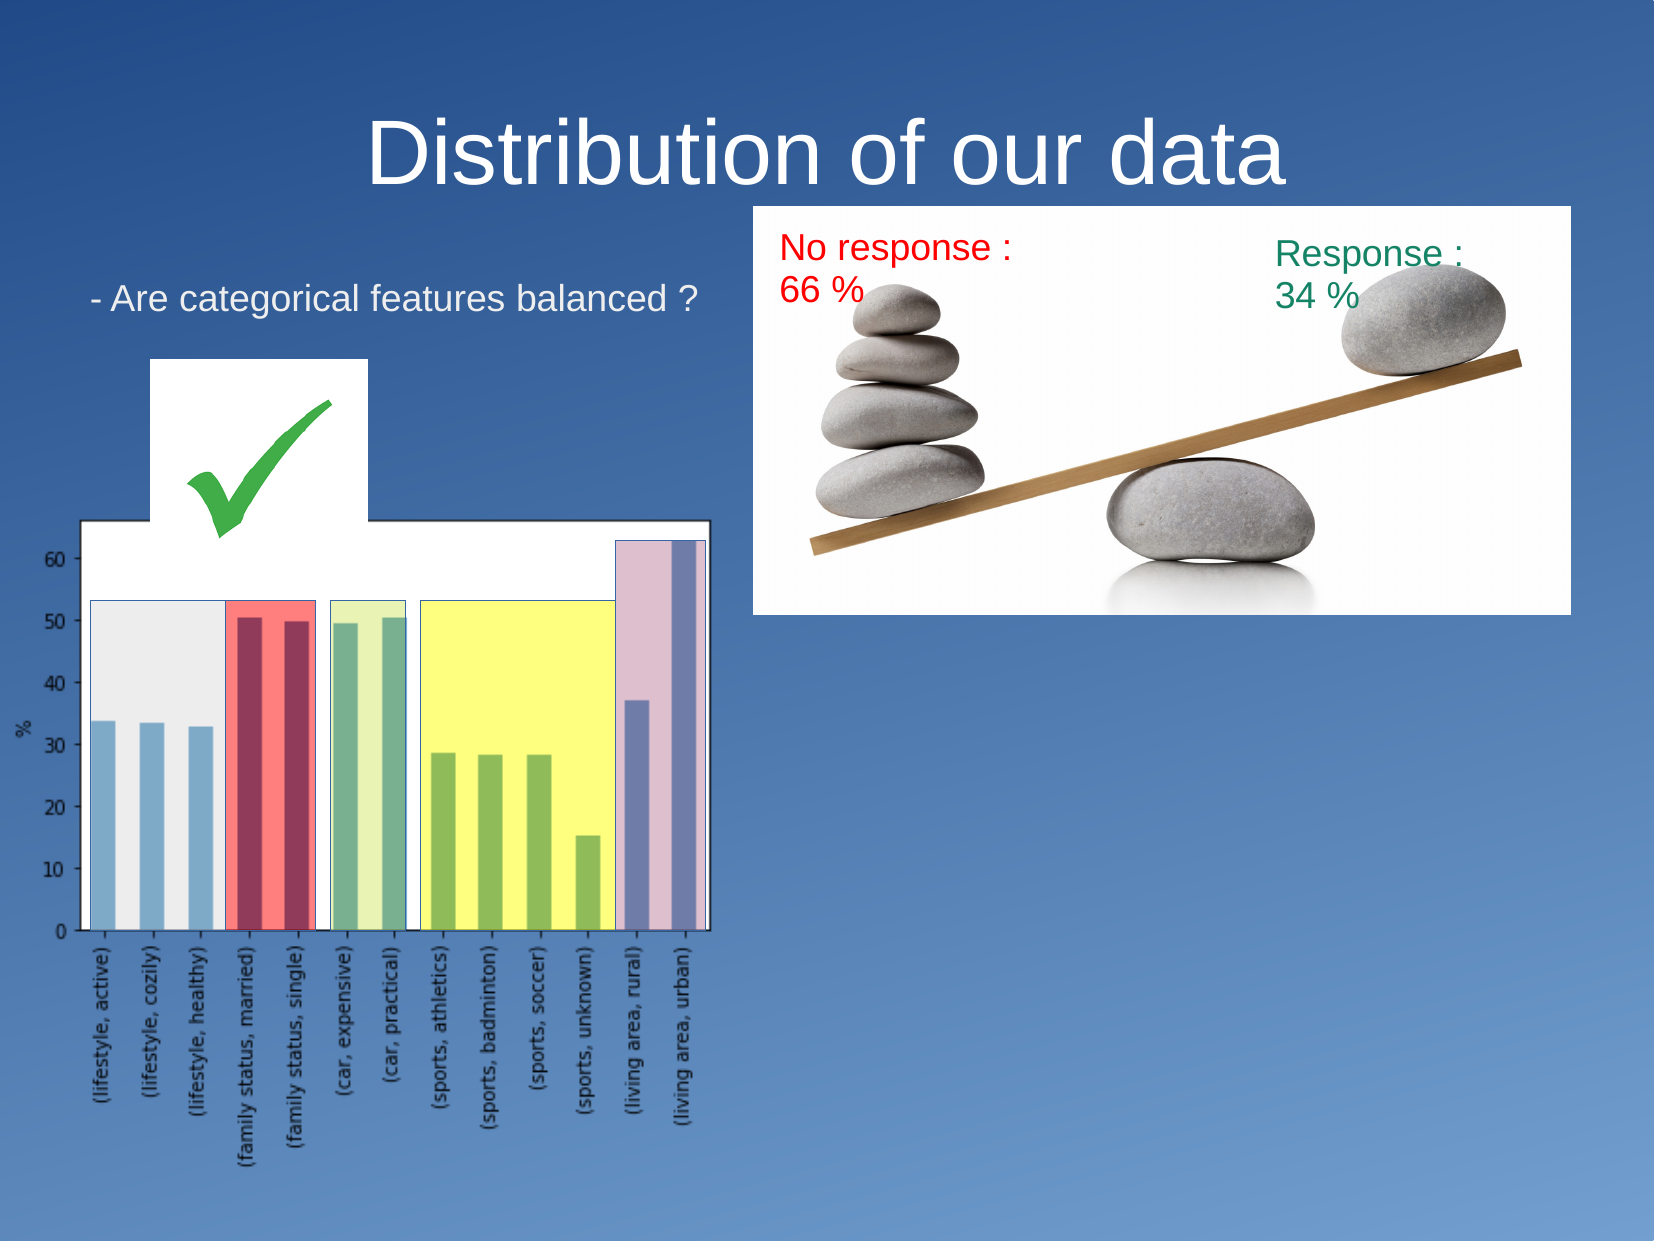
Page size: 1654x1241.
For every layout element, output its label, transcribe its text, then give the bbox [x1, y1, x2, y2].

text_box [330, 600, 406, 931]
title Distribution of our data [82, 49, 1571, 257]
text_box [90, 600, 316, 931]
text_box No response : 66 % [764, 219, 1036, 361]
picture [753, 206, 1571, 616]
picture [3, 359, 721, 1178]
text_box Response : 34 % [1260, 225, 1531, 366]
text_box [420, 540, 706, 931]
text_box - Are categorical features balanced ? [75, 269, 753, 411]
